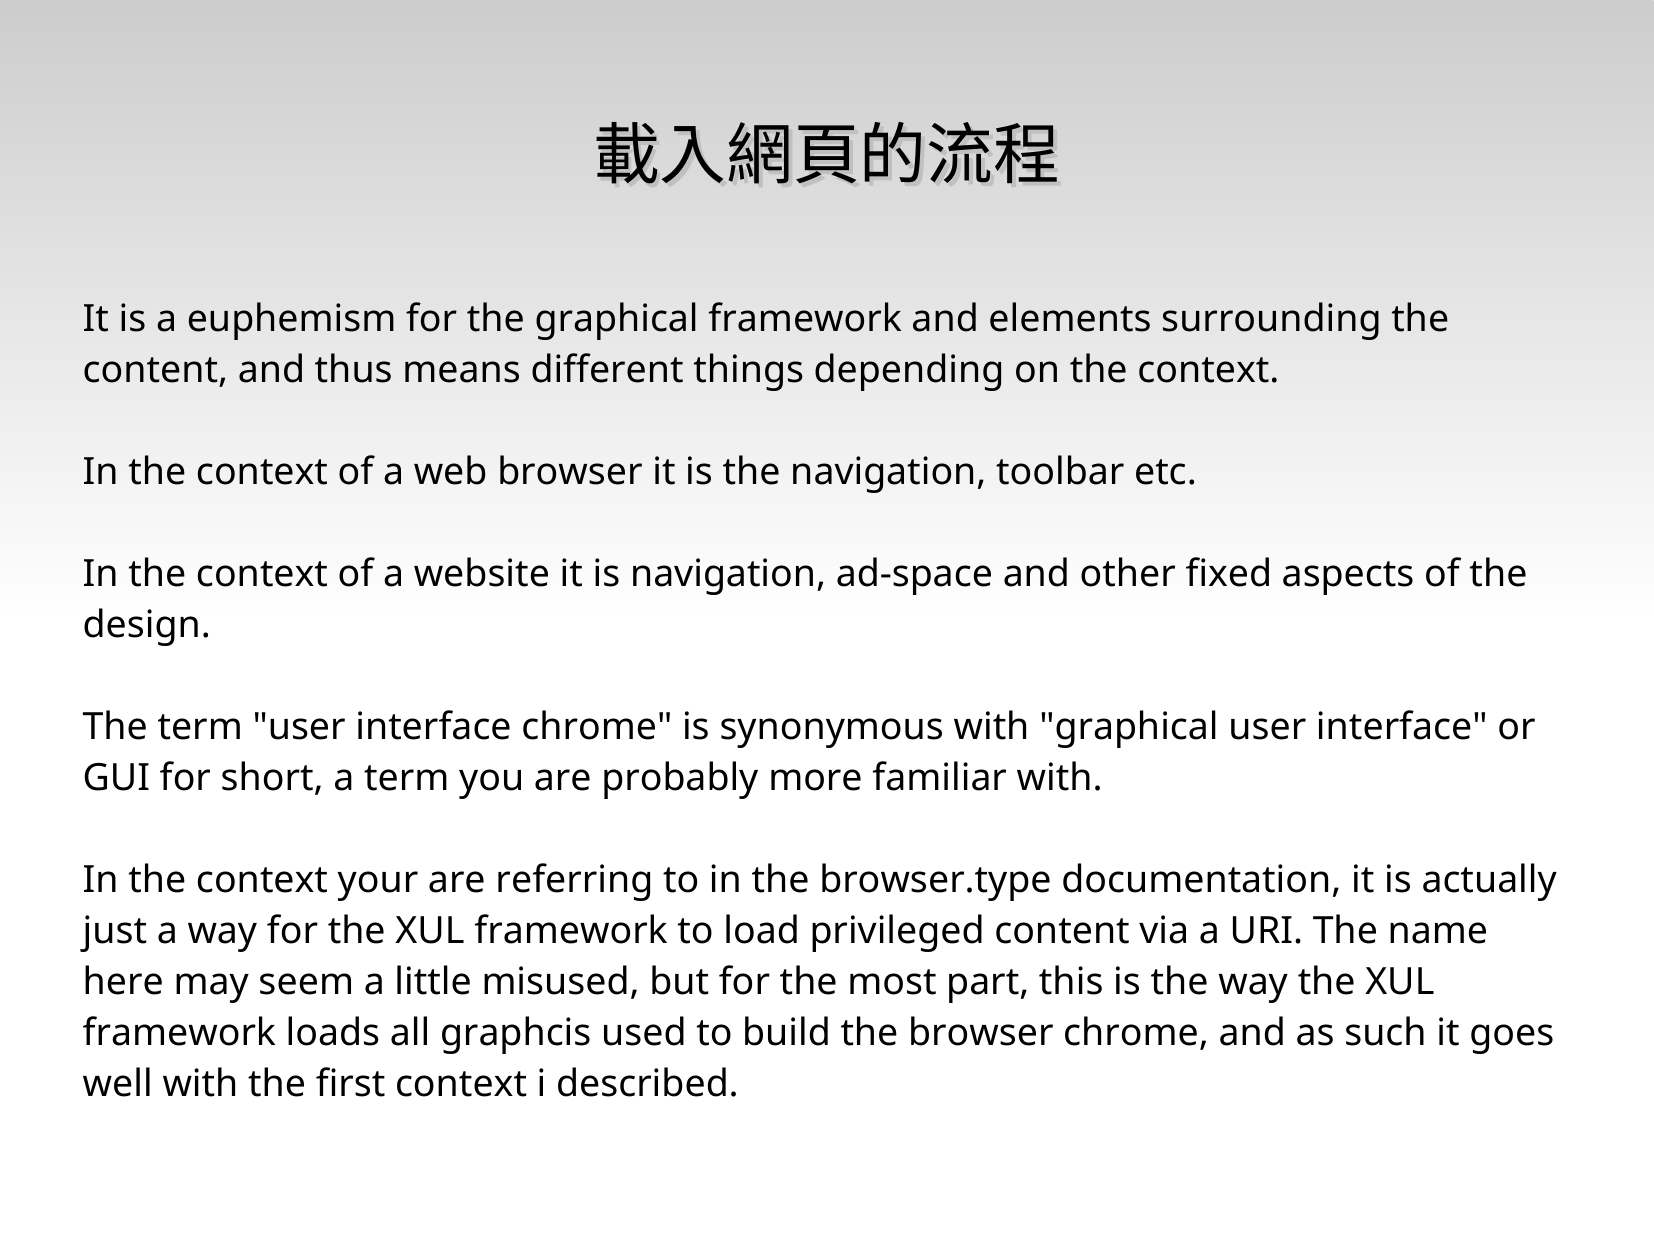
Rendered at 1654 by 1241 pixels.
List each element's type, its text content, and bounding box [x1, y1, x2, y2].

subtitle It is a euphemism for the graphical framework and elements surrounding the content, and thus means different things depending on the context. In the context of a web browser it is the navigation, toolbar etc. In the context of a website it is navigation, ad-space and other fixed aspects of the design. The term "user interface chrome" is synonymous with "graphical user interface" or GUI for short, a term you are probably more familiar with. In the context your are referring to in the browser.type documentation, it is actually just a way for the XUL framework to load privileged content via a URI. The name here may seem a little misused, but for the most part, this is the way the XUL framework loads all graphcis used to build the browser chrome, and as such it goes well with the first context i described. [82, 290, 1571, 1109]
title 載入網頁的流程 [82, 49, 1571, 257]
